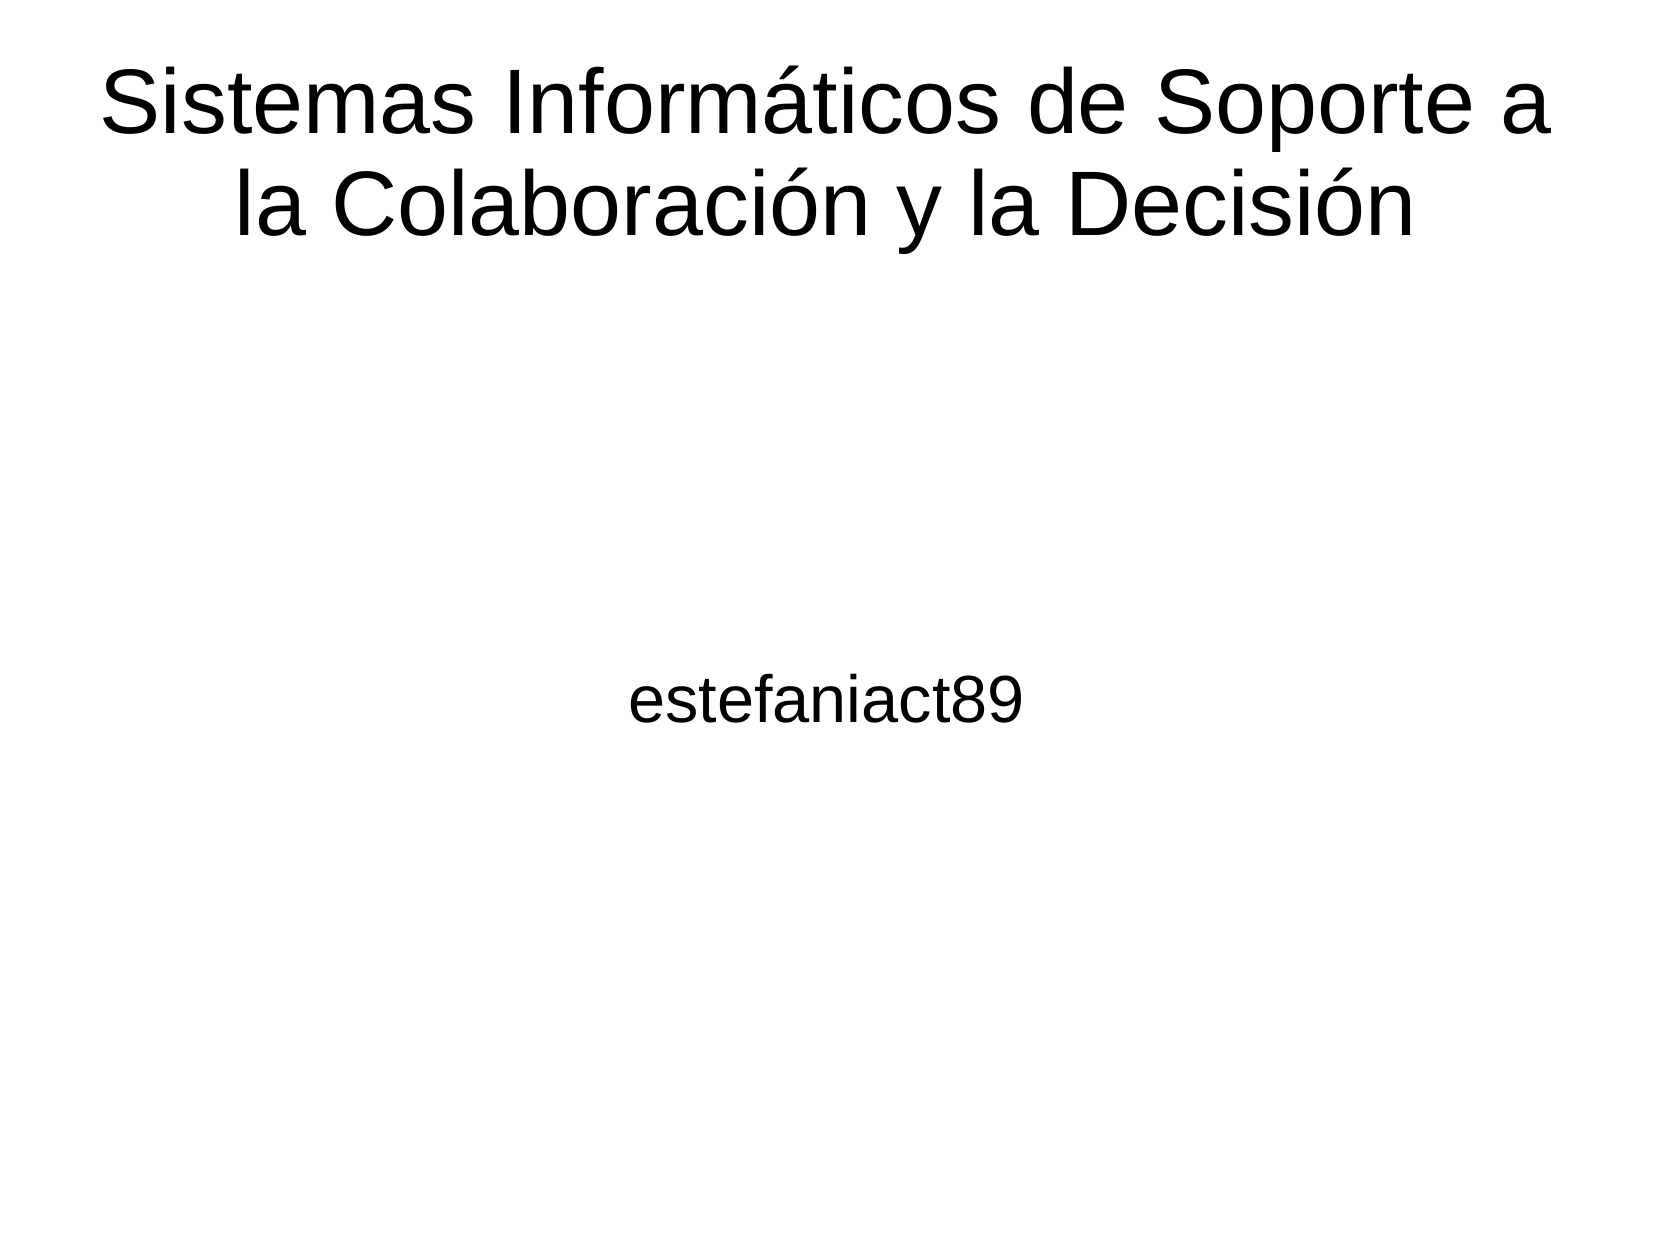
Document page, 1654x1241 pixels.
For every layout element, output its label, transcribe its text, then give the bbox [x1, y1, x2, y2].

subtitle estefaniact89 [82, 290, 1571, 1109]
title Sistemas Informáticos de Soporte a la Colaboración y la Decisión [82, 49, 1571, 257]
